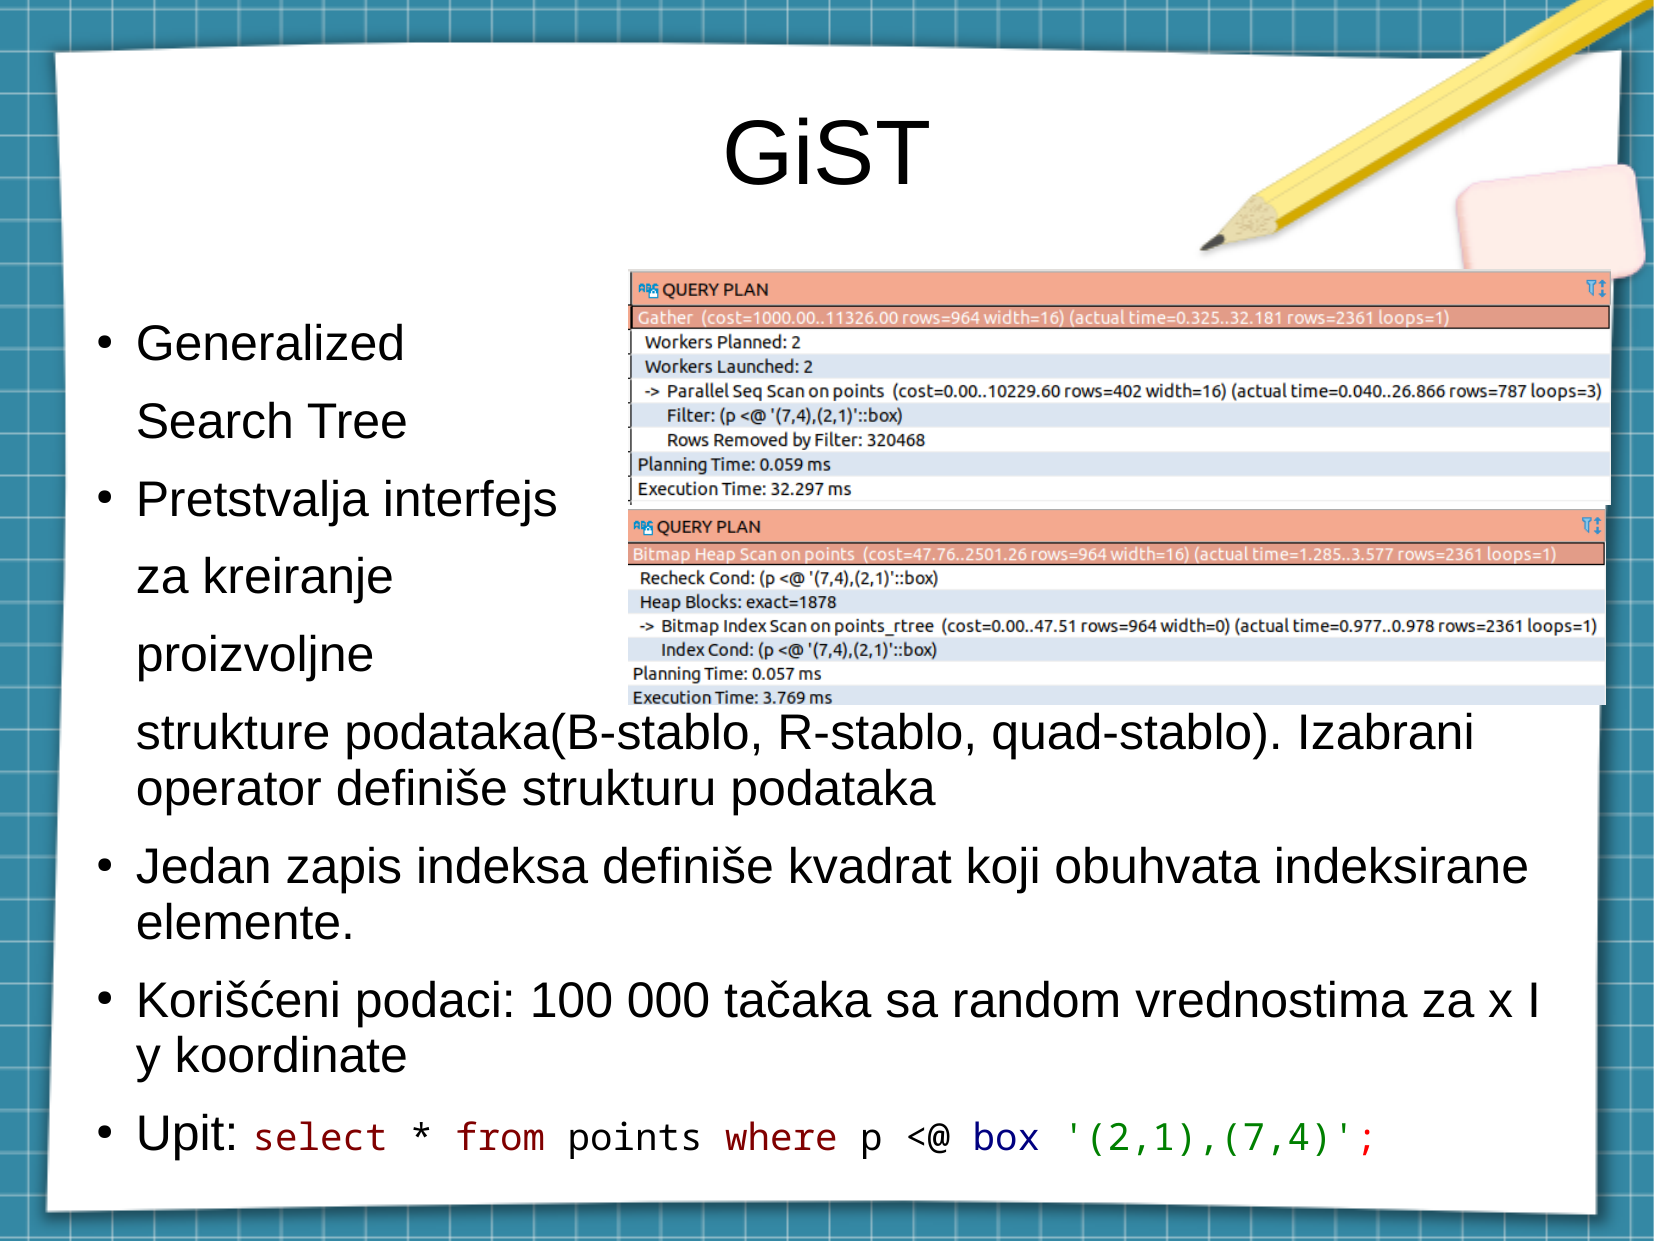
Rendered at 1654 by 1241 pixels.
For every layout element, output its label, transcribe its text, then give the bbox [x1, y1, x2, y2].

picture [0, 0, 1654, 1241]
title GiST [82, 49, 1571, 257]
list Generalized Search Tree Pretstvalja interfejs za kreiranje proizvoljne strukture podataka(B-stablo, R-stablo, quad-stablo). Izabrani operator definiše strukturu podataka Jedan zapis indeksa definiše kvadrat koji obuhvata indeksirane elemente. Korišćeni podaci: 100 000 tačaka sa random vrednostima za x I y koordinate Upit: select * from points where p <@ box '(2,1),(7,4)'; [82, 315, 1571, 1165]
